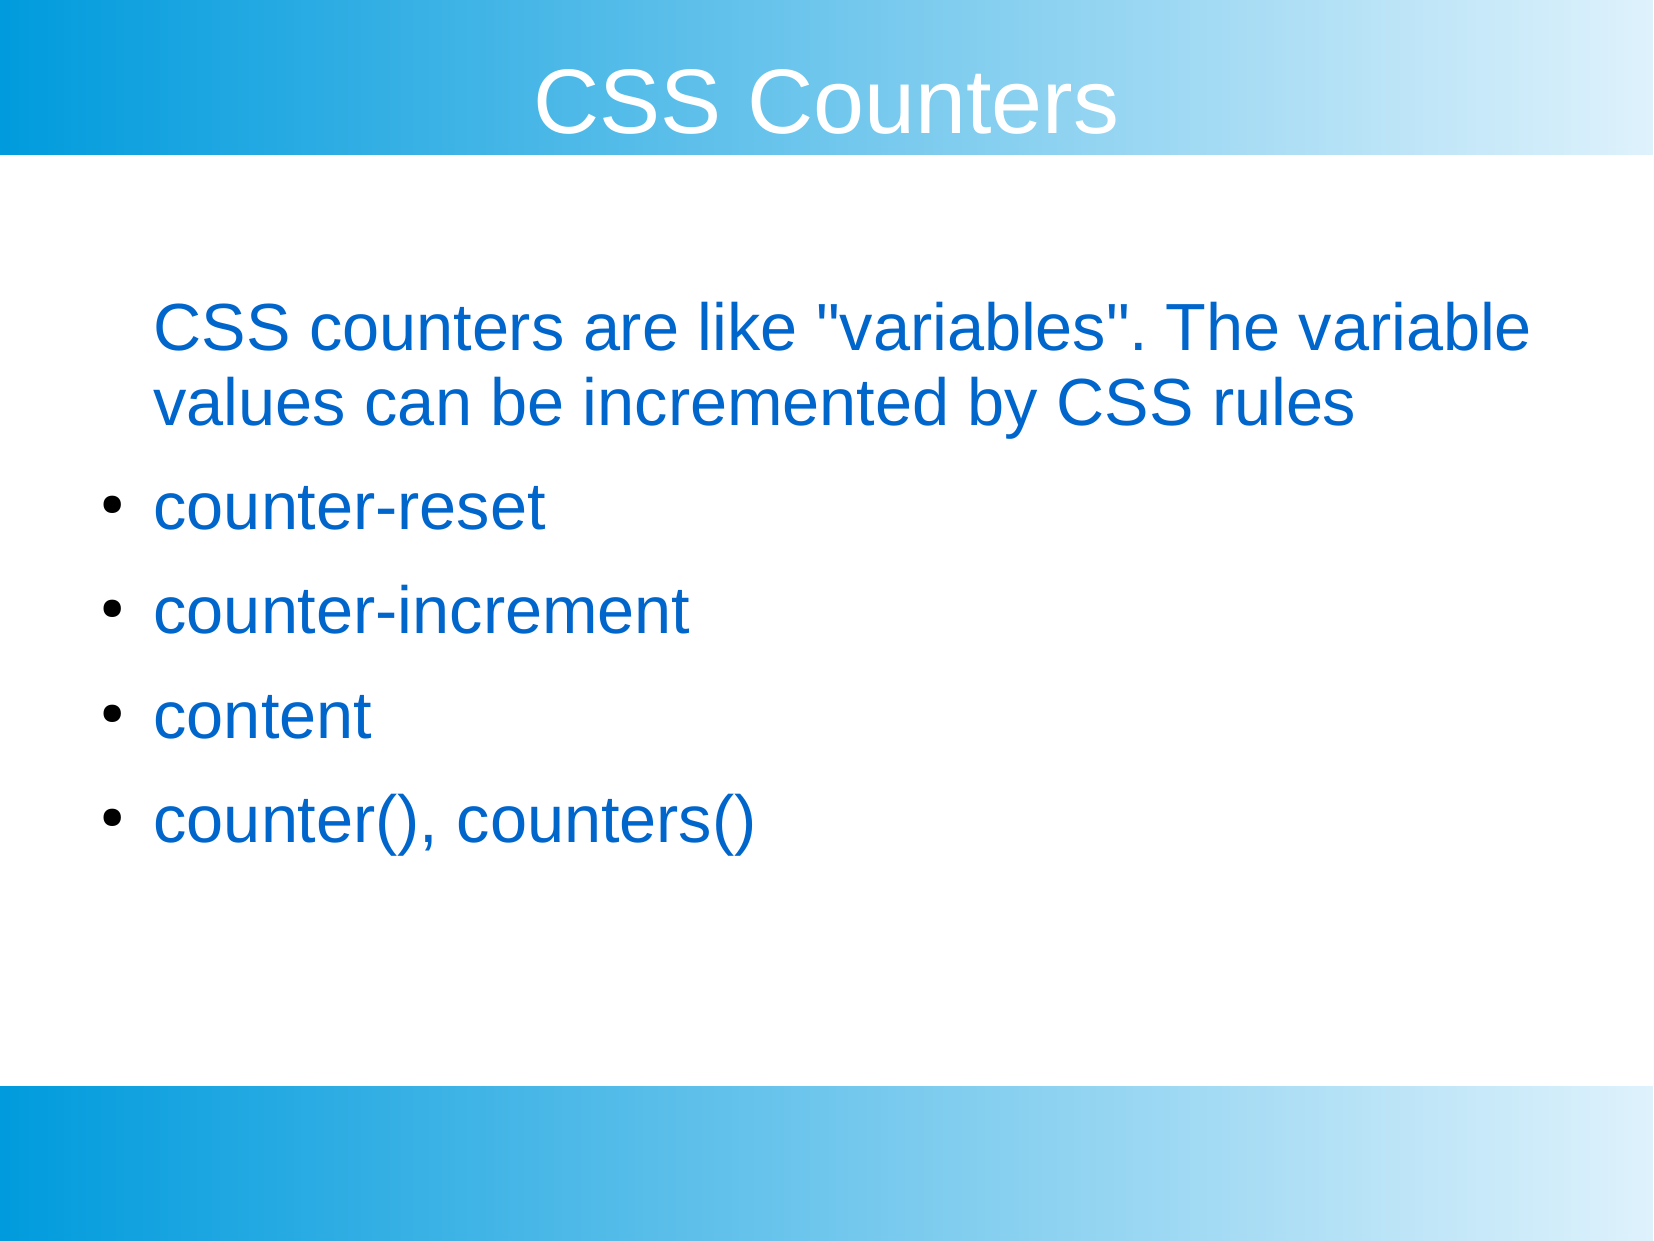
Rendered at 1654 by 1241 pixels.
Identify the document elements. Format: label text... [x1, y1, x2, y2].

list CSS counters are like "variables". The variable values can be incremented by CSS rules counter-reset counter-increment content counter(), counters() [82, 290, 1571, 1010]
title CSS Counters [82, 49, 1571, 155]
